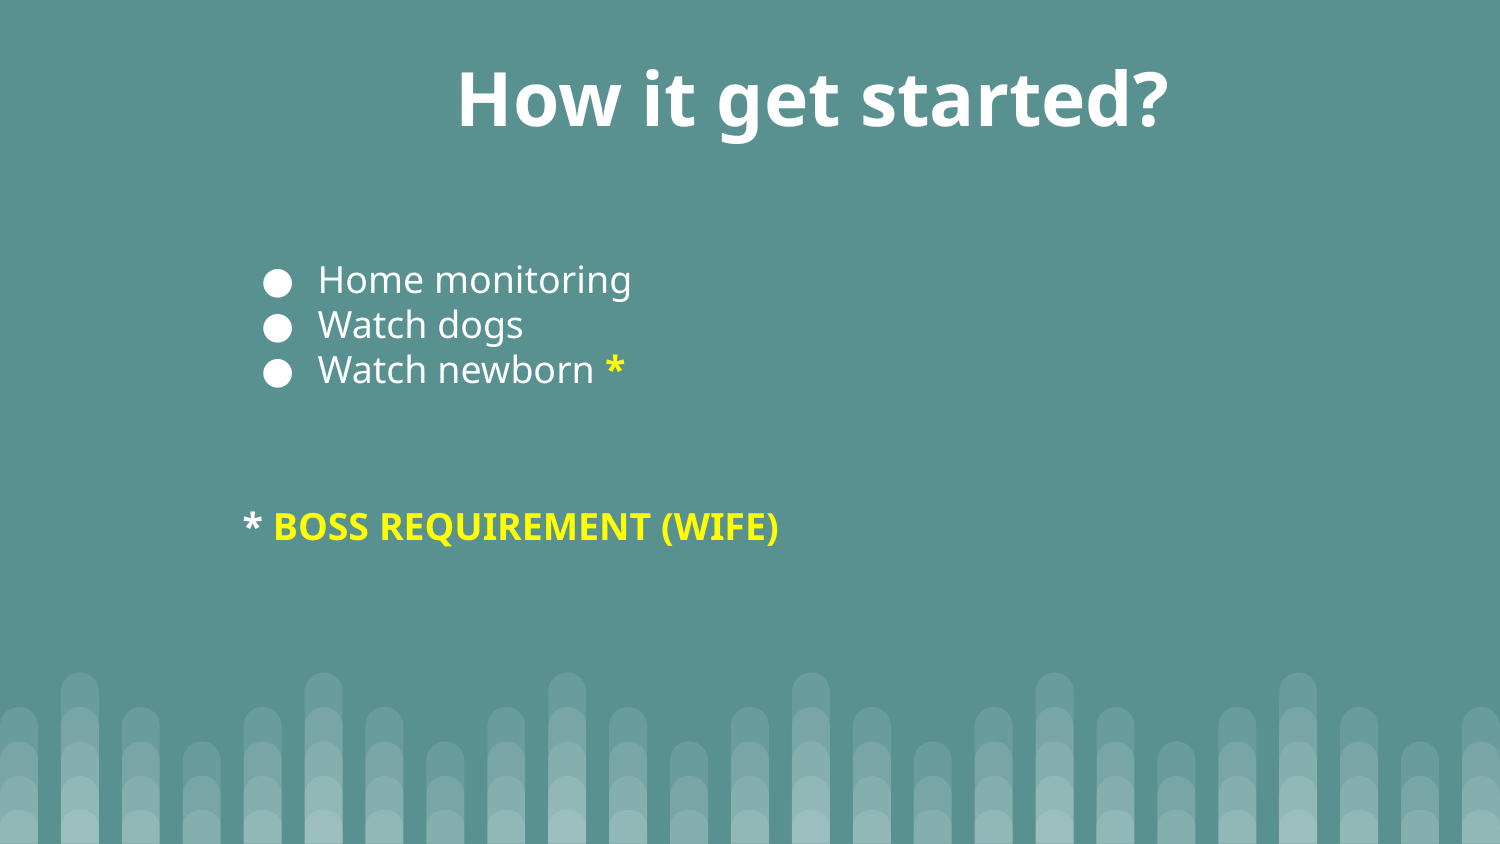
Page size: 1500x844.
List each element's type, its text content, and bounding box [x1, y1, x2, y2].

list Home monitoring Watch dogs Watch newborn * * BOSS REQUIREMENT (WIFE) [227, 241, 1273, 688]
title How it get started? [416, 15, 1209, 177]
